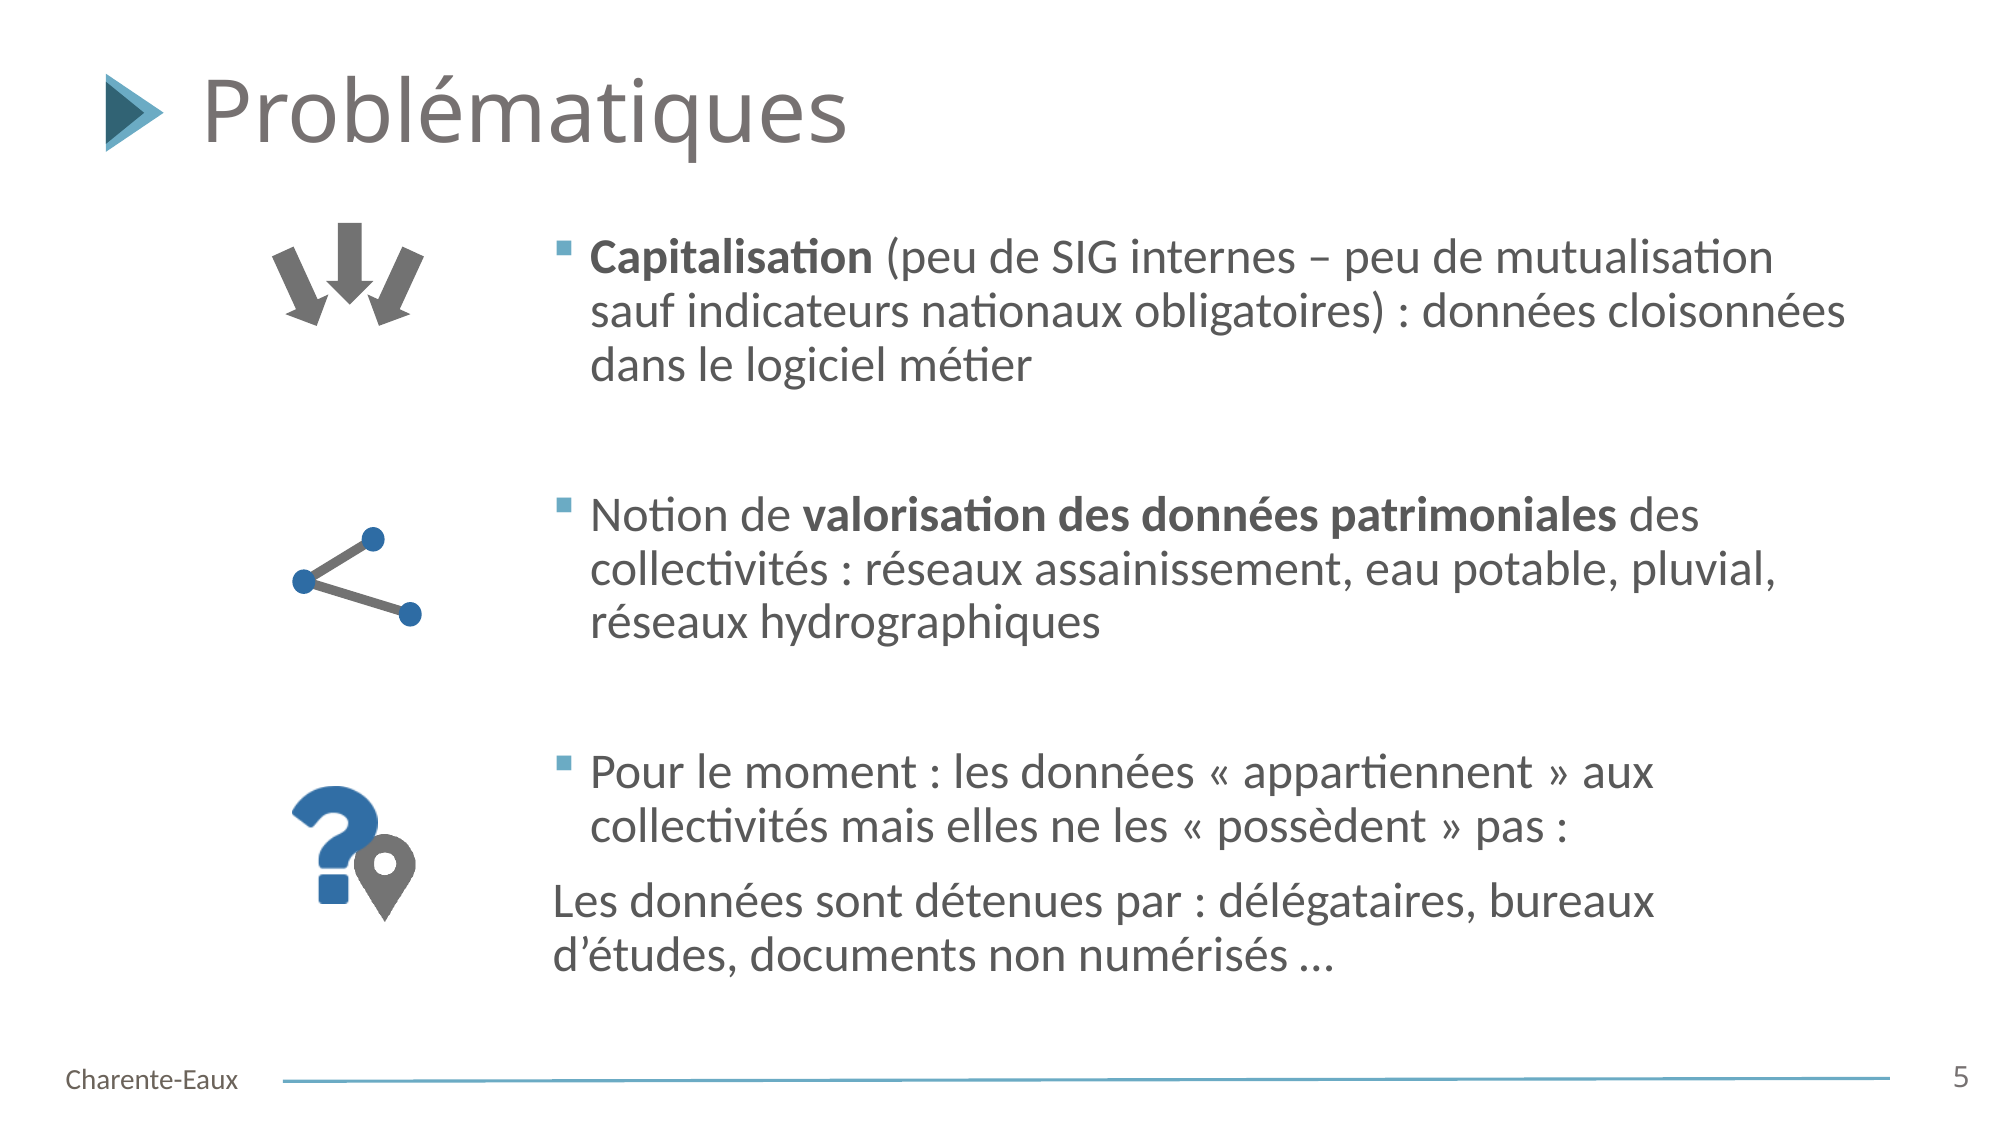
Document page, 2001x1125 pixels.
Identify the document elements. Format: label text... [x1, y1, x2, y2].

picture [292, 786, 429, 922]
text_box [361, 527, 385, 552]
text_box [398, 602, 422, 627]
title Problématiques [185, 59, 1863, 170]
text_box [367, 246, 424, 326]
text_box [326, 222, 374, 305]
text_box [292, 569, 316, 594]
text_box [271, 246, 329, 326]
list Capitalisation (peu de SIG internes – peu de mutualisation sauf indicateurs nationaux obligatoires) : données cloisonnées dans le logiciel métier Notion de valorisation des données patrimoniales des collectivités : réseaux assainissement, eau potable, pluvial, réseaux hydrographiques Pour le moment : les données « appartiennent » aux collectivités mais elles ne les « possèdent » pas : Les données sont détenues par : délégataires, bureaux d’études, documents non numérisés … [537, 222, 1863, 991]
